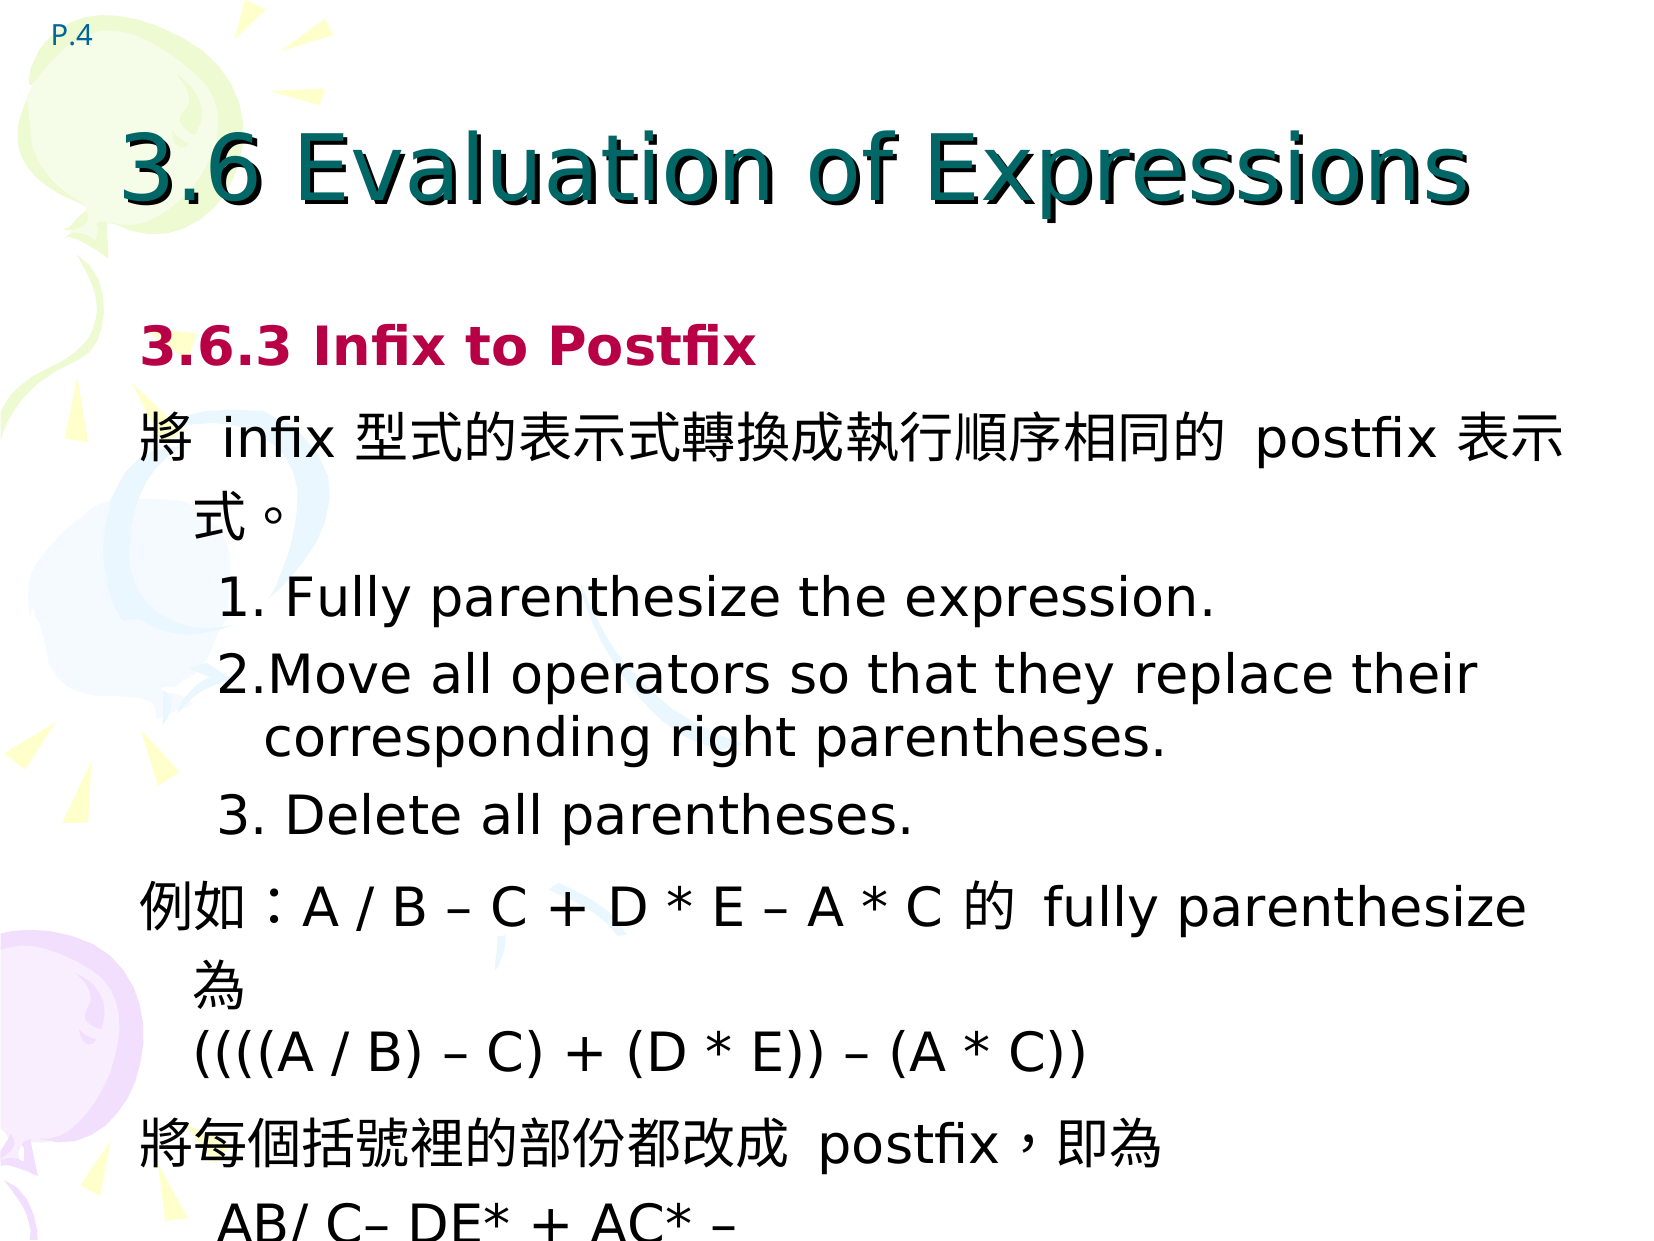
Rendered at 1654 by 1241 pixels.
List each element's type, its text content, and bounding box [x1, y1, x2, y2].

title 3.6 Evaluation of Expressions [55, 71, 1534, 271]
list 3.6.3 Infix to Postfix 將 infix 型式的表示式轉換成執行順序相同的 postfix 表示式。 1. Fully parenthesize the expression. 2.Move all operators so that they replace their corresponding right parentheses. 3. Delete all parentheses. 例如：A / B – C + D * E – A * C 的 fully parenthesize 為 ((((A / B) – C) + (D * E)) – (A * C)) 將每個括號裡的部份都改成 postfix，即為 AB/ C– DE* + AC* – [121, 314, 1565, 1171]
